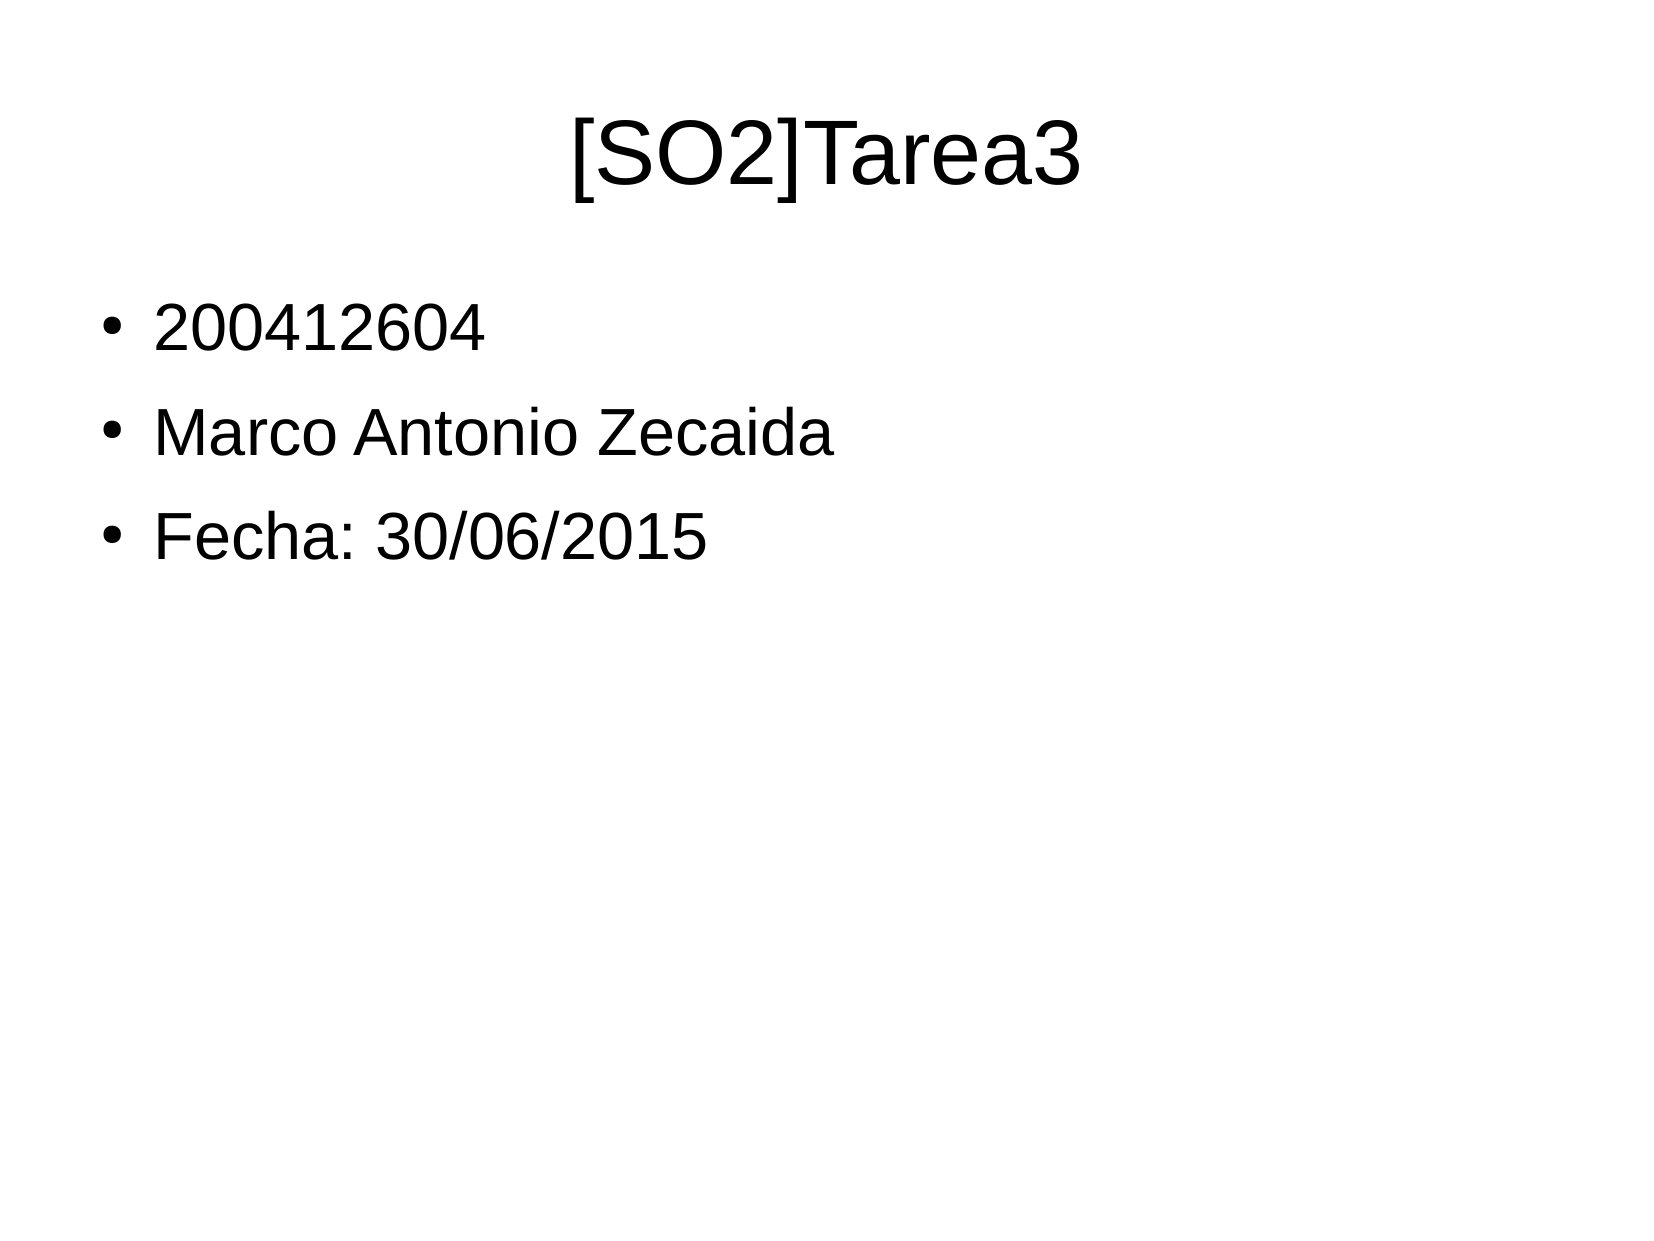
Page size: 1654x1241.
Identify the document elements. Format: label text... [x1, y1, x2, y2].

title [SO2]Tarea3 [82, 49, 1571, 257]
list 200412604 Marco Antonio Zecaida Fecha: 30/06/2015 [82, 290, 1571, 1010]
